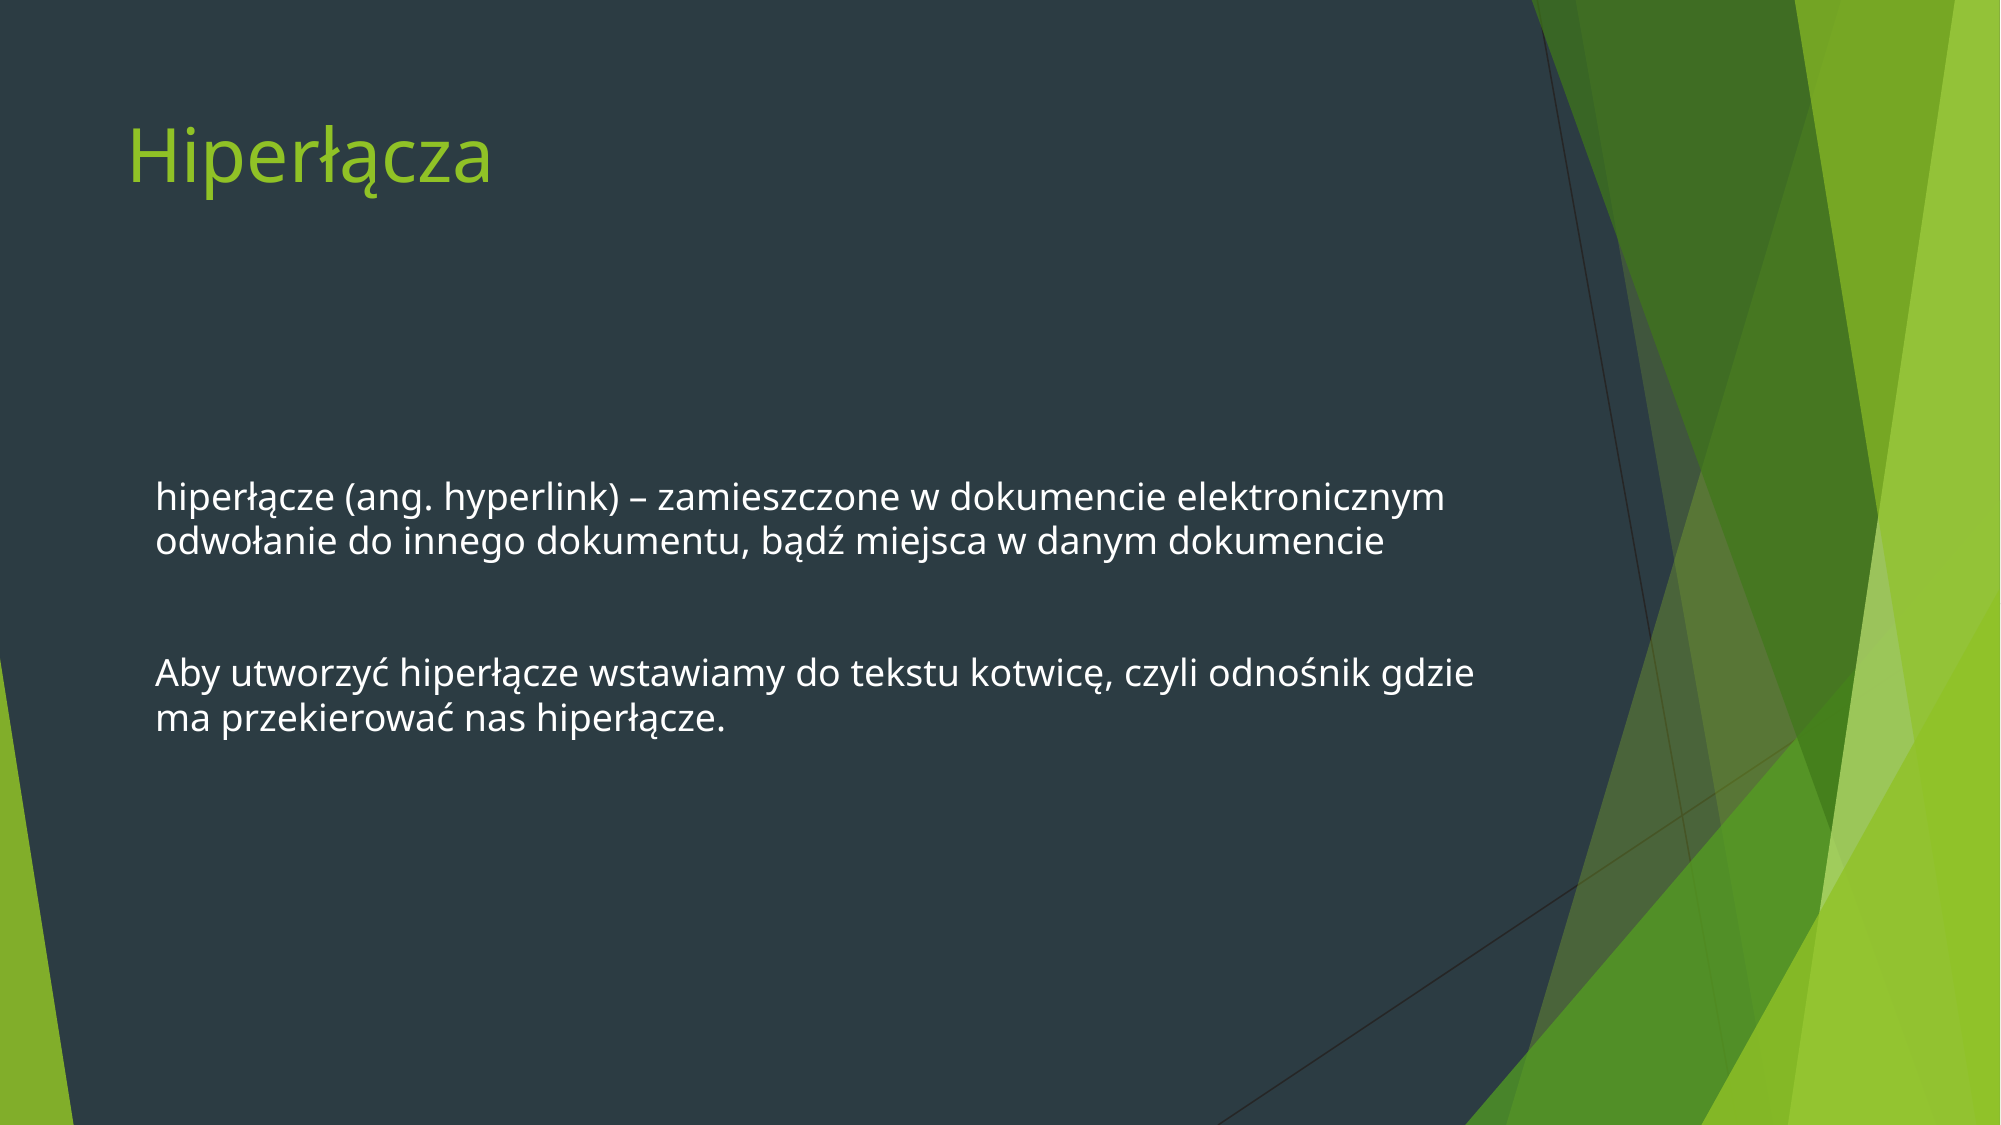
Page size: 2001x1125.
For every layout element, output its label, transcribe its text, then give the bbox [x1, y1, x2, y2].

list hiperłącze (ang. hyperlink) – zamieszczone w dokumencie elektronicznym odwołanie do innego dokumentu, bądź miejsca w danym dokumencie Aby utworzyć hiperłącze wstawiamy do tekstu kotwicę, czyli odnośnik gdzie ma przekierować nas hiperłącze. [139, 465, 1551, 785]
title Hiperłącza [111, 99, 1522, 317]
